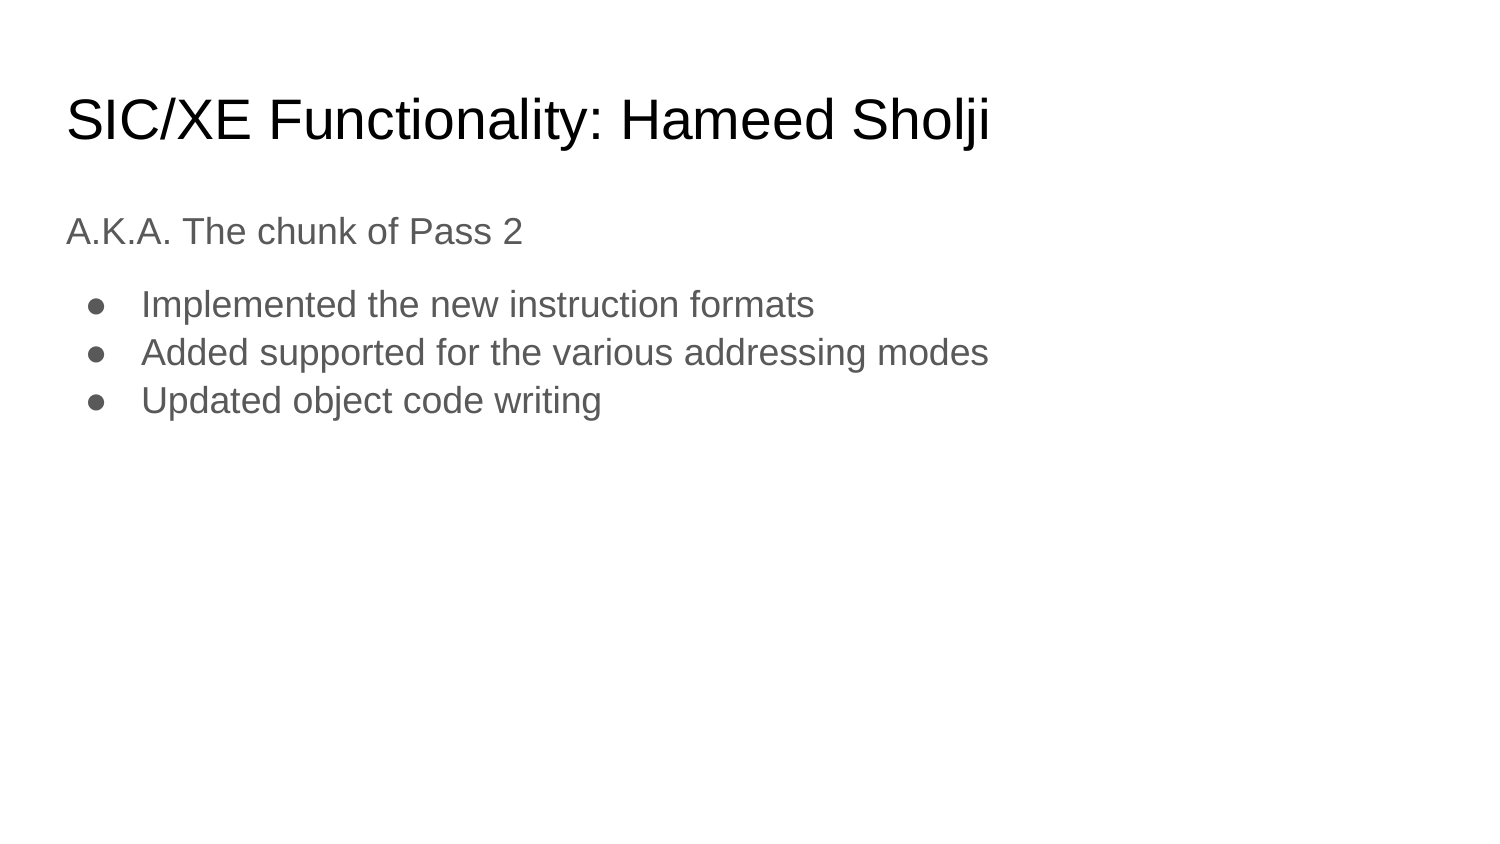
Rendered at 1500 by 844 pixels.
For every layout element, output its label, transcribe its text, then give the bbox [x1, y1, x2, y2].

title SIC/XE Functionality: Hameed Sholji [51, 72, 1449, 167]
list A.K.A. The chunk of Pass 2 Implemented the new instruction formats Added supported for the various addressing modes Updated object code writing [51, 189, 1449, 750]
